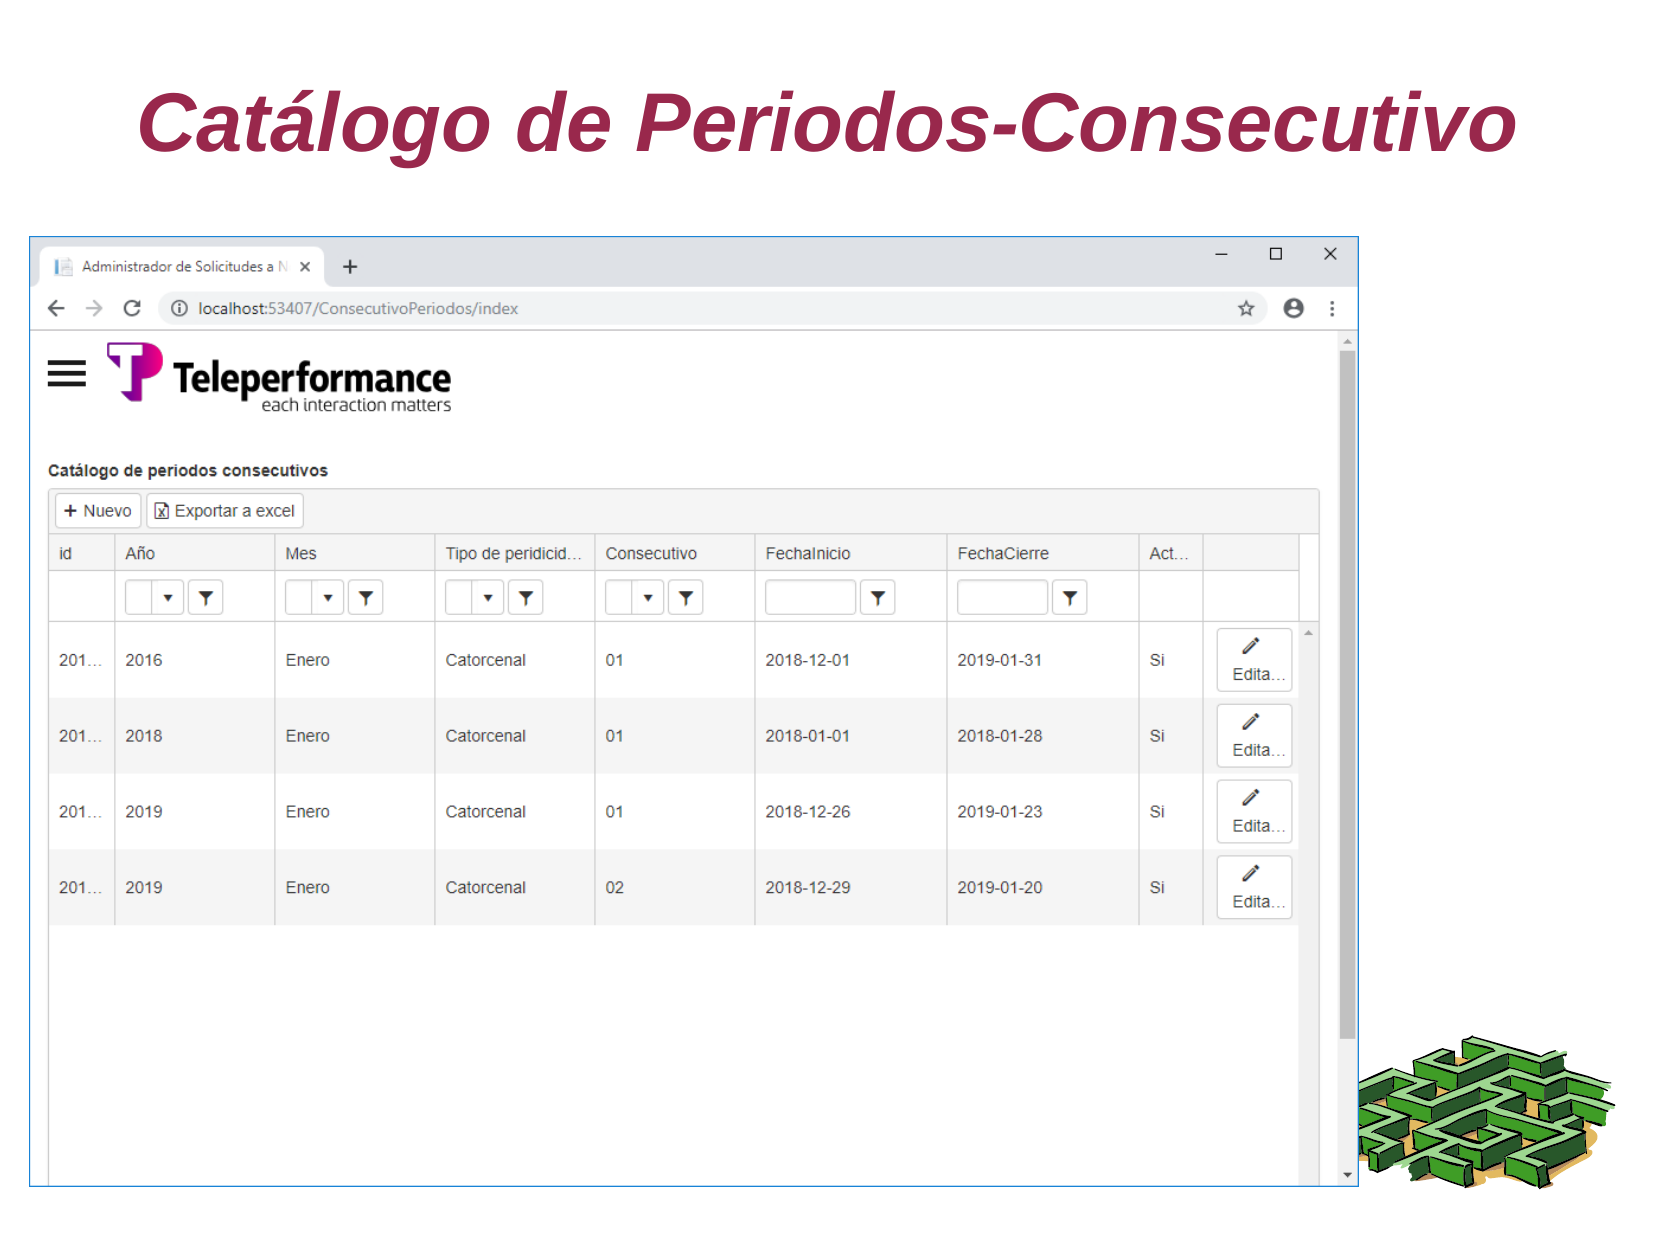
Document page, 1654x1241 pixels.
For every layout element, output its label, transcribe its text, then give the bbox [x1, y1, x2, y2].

picture [29, 236, 1359, 1188]
title Catálogo de Periodos-Consecutivo [121, 19, 1534, 227]
